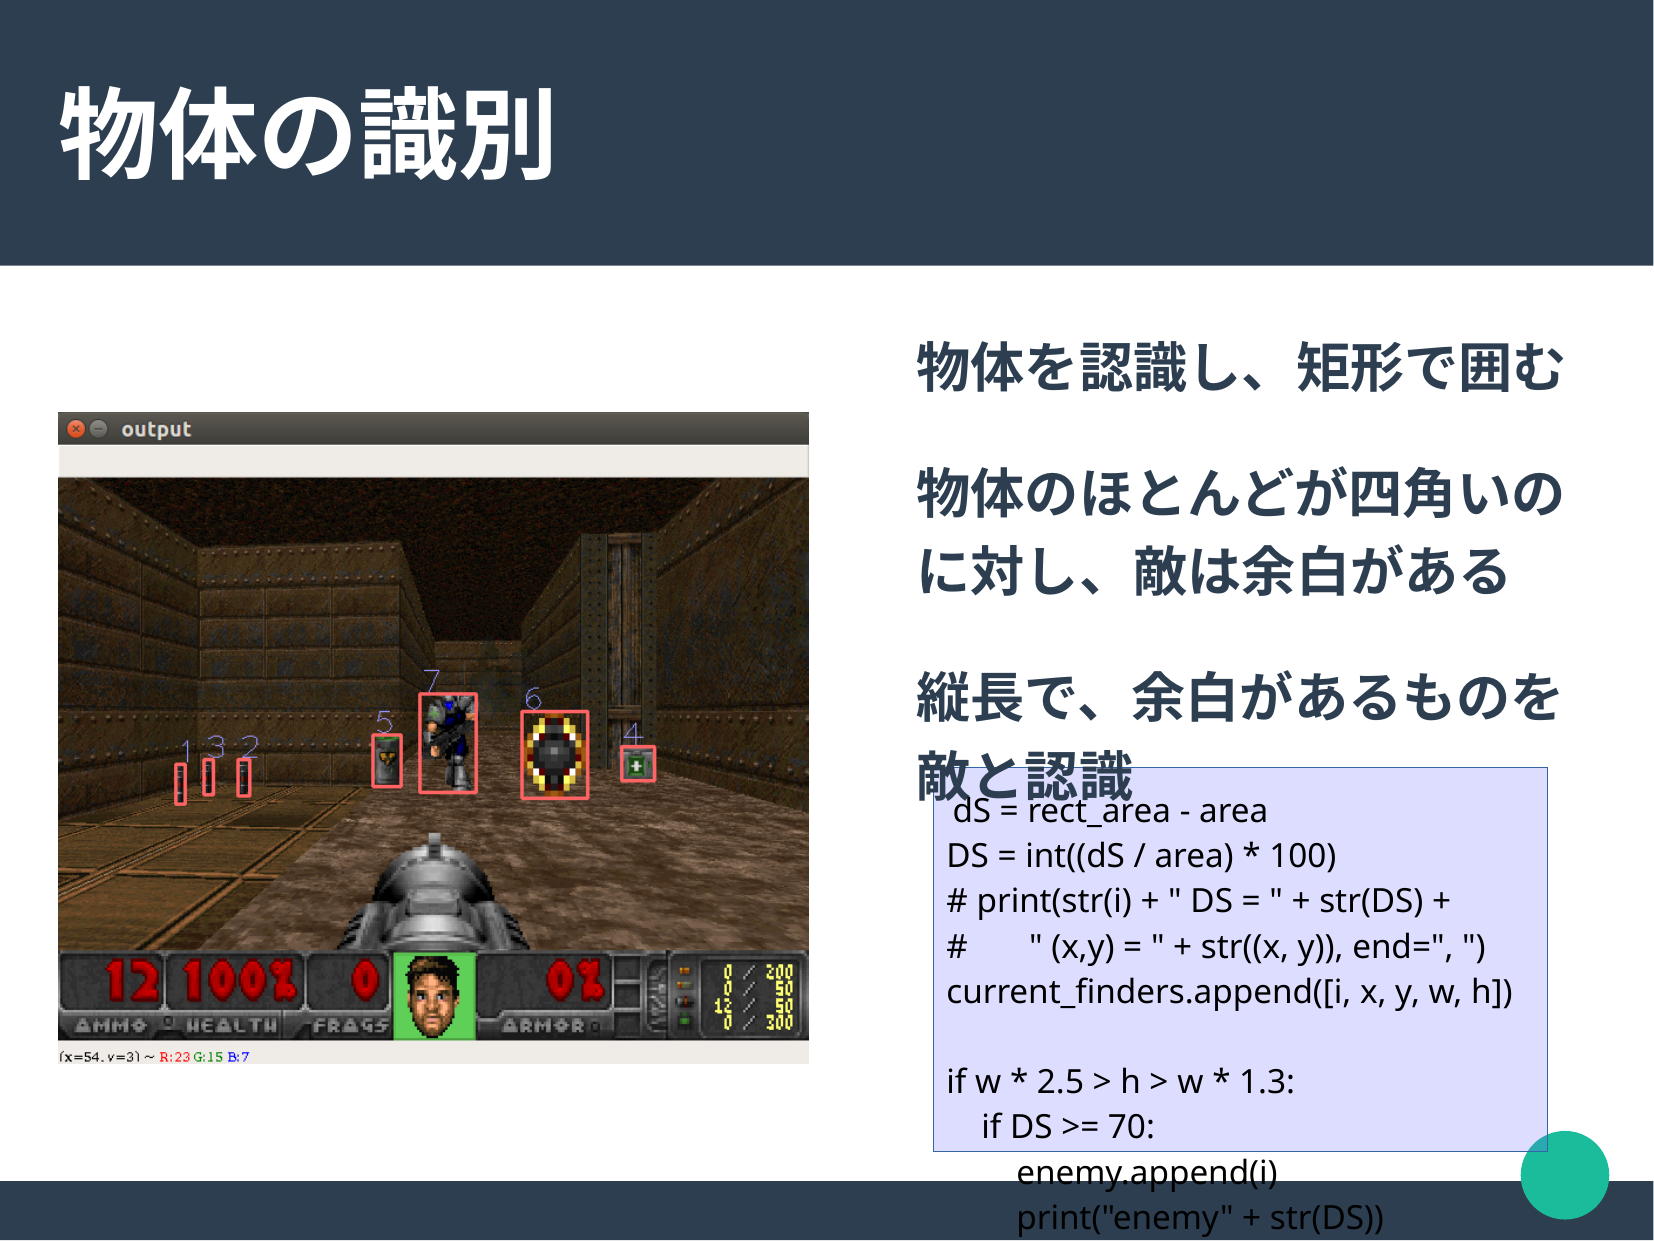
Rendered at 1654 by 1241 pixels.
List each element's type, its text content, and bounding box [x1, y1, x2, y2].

list 物体を認識し、矩形で囲む 物体のほとんどが四角いのに対し、敵は余白がある 縦長で、余白があるものを敵と認識 [845, 324, 1596, 1152]
picture [58, 412, 809, 1064]
text_box dS = rect_area - area DS = int((dS / area) * 100) # print(str(i) + " DS = " + str(DS) + # " (x,y) = " + str((x, y)), end=", ") current_finders.append([i, x, y, w, h]) if w * 2.5 > h > w * 1.3: if DS >= 70: enemy.append(i) print("enemy" + str(DS)) [826, 779, 1589, 1215]
title 物体の識別 [59, 49, 1595, 207]
